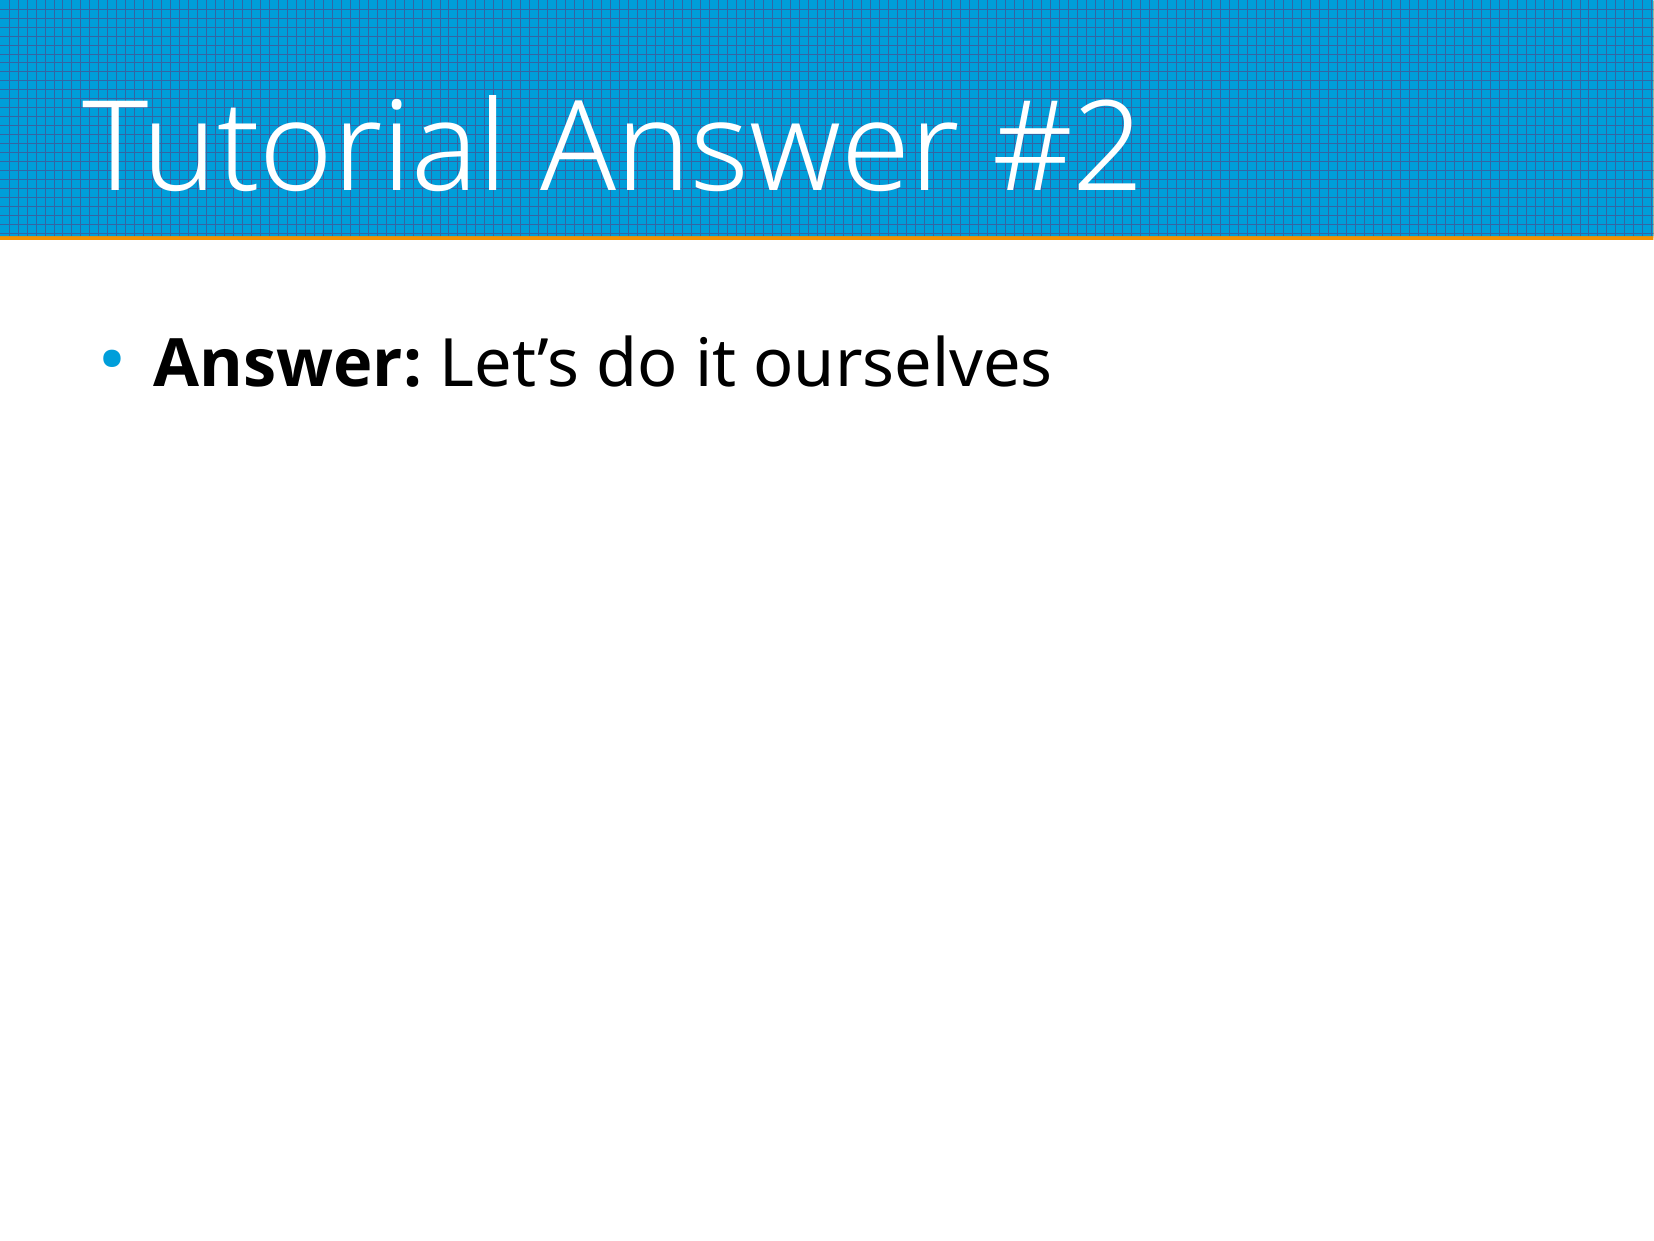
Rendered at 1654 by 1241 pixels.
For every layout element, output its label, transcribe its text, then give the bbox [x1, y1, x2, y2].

title Tutorial Answer #2 [82, 19, 1571, 227]
list Answer: Let’s do it ourselves [82, 314, 1563, 1093]
